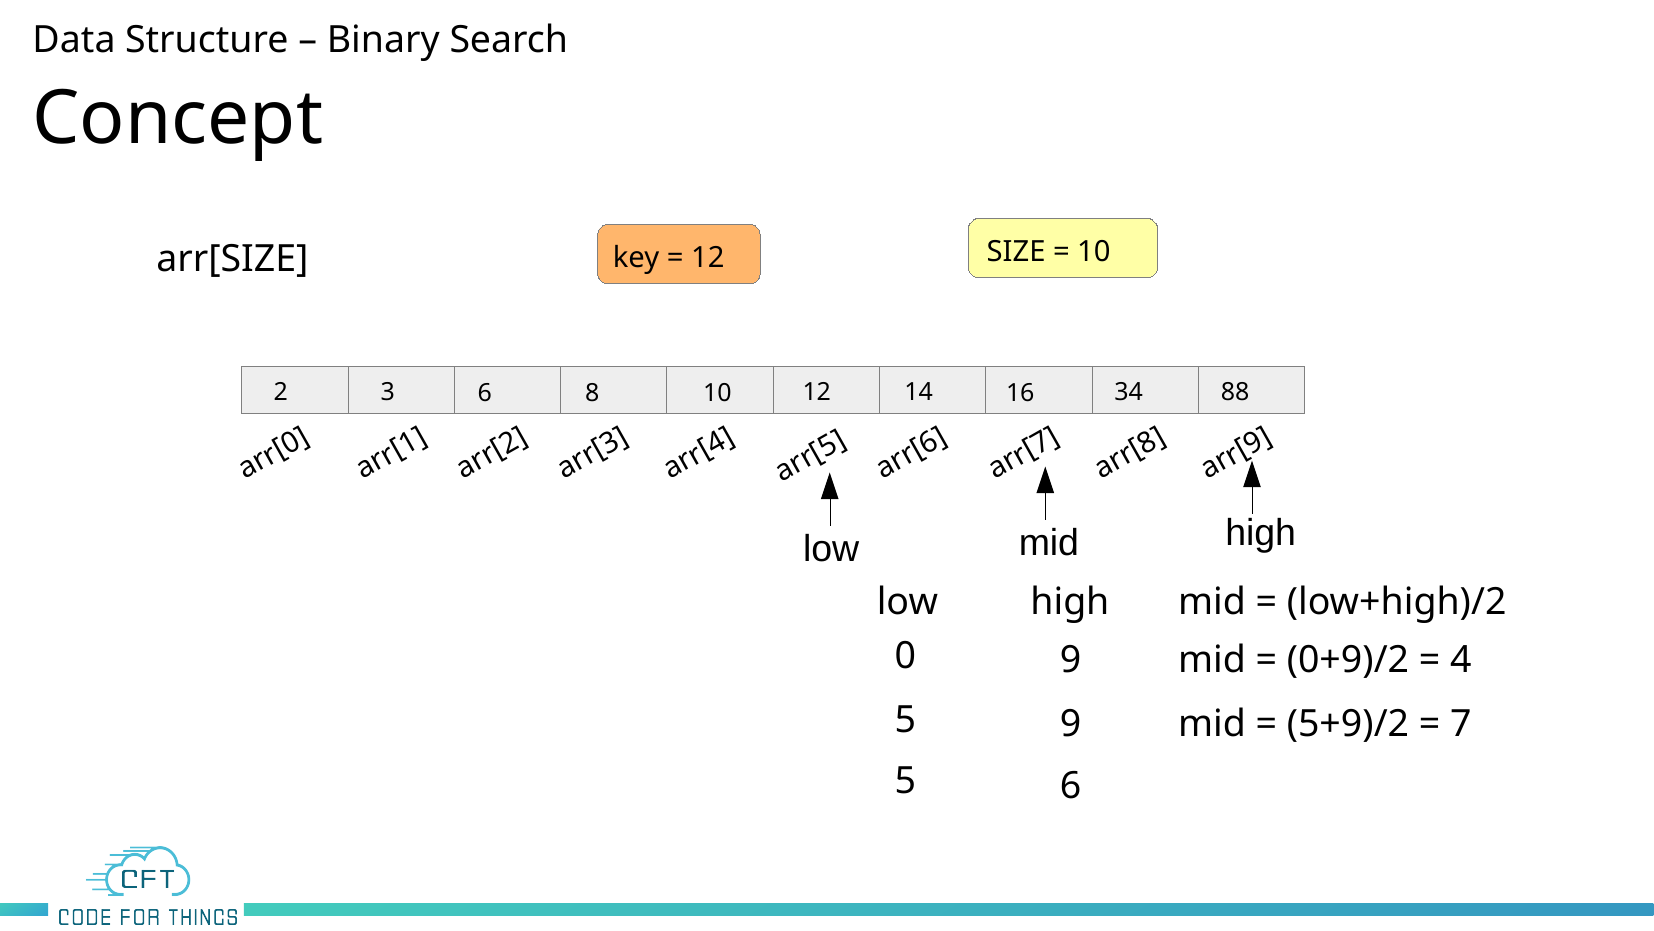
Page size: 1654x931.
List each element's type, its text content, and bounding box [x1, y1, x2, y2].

text_box [599, 224, 759, 229]
text_box 2 [258, 366, 329, 411]
text_box arr[7] [964, 412, 1104, 505]
text_box arr[8] [1072, 389, 1207, 505]
text_box 12 [787, 366, 870, 411]
text_box arr[9] [1175, 390, 1317, 505]
text_box 6 [462, 367, 545, 412]
text_box high [1210, 504, 1311, 562]
text_box mid [1003, 513, 1094, 571]
text_box 5 [879, 746, 934, 805]
text_box arr[3] [531, 404, 673, 505]
text_box 9 [1045, 625, 1099, 684]
text_box [1181, 366, 1206, 414]
text_box mid = (low+high)/2 [1163, 566, 1563, 625]
text_box [241, 366, 285, 414]
text_box 34 [1099, 366, 1181, 418]
text_box [1088, 366, 1099, 414]
text_box 14 [889, 366, 971, 418]
text_box [870, 366, 889, 414]
text_box mid = (0+9)/2 = 4 [1163, 625, 1654, 686]
text_box arr[4] [641, 412, 780, 505]
text_box [329, 366, 403, 414]
text_box low [862, 566, 957, 626]
text_box arr[SIZE] [141, 224, 355, 291]
text_box SIZE = 10 [971, 222, 1152, 272]
text_box arr[6] [857, 404, 992, 505]
text_box arr[2] [430, 393, 567, 505]
text_box [968, 218, 1158, 278]
text_box 0 [879, 620, 934, 680]
text_box mid = (5+9)/2 = 7 [1163, 689, 1654, 750]
text_box arr[5] [750, 407, 891, 508]
title Data Structure – Binary Search Concept [32, 12, 1184, 166]
text_box [971, 366, 991, 414]
text_box [436, 366, 828, 414]
text_box 10 [688, 367, 774, 412]
text_box low [788, 519, 875, 577]
text_box high [1015, 566, 1128, 626]
text_box 6 [1045, 750, 1099, 810]
text_box 3 [365, 366, 436, 411]
text_box arr[0] [212, 397, 353, 505]
text_box key = 12 [590, 229, 768, 284]
text_box 16 [991, 366, 1088, 418]
text_box [1288, 366, 1305, 414]
text_box 88 [1206, 366, 1288, 418]
text_box 9 [1045, 689, 1099, 748]
text_box arr[1] [330, 389, 467, 505]
text_box 5 [879, 685, 934, 744]
picture [59, 846, 237, 925]
text_box 8 [570, 367, 652, 412]
